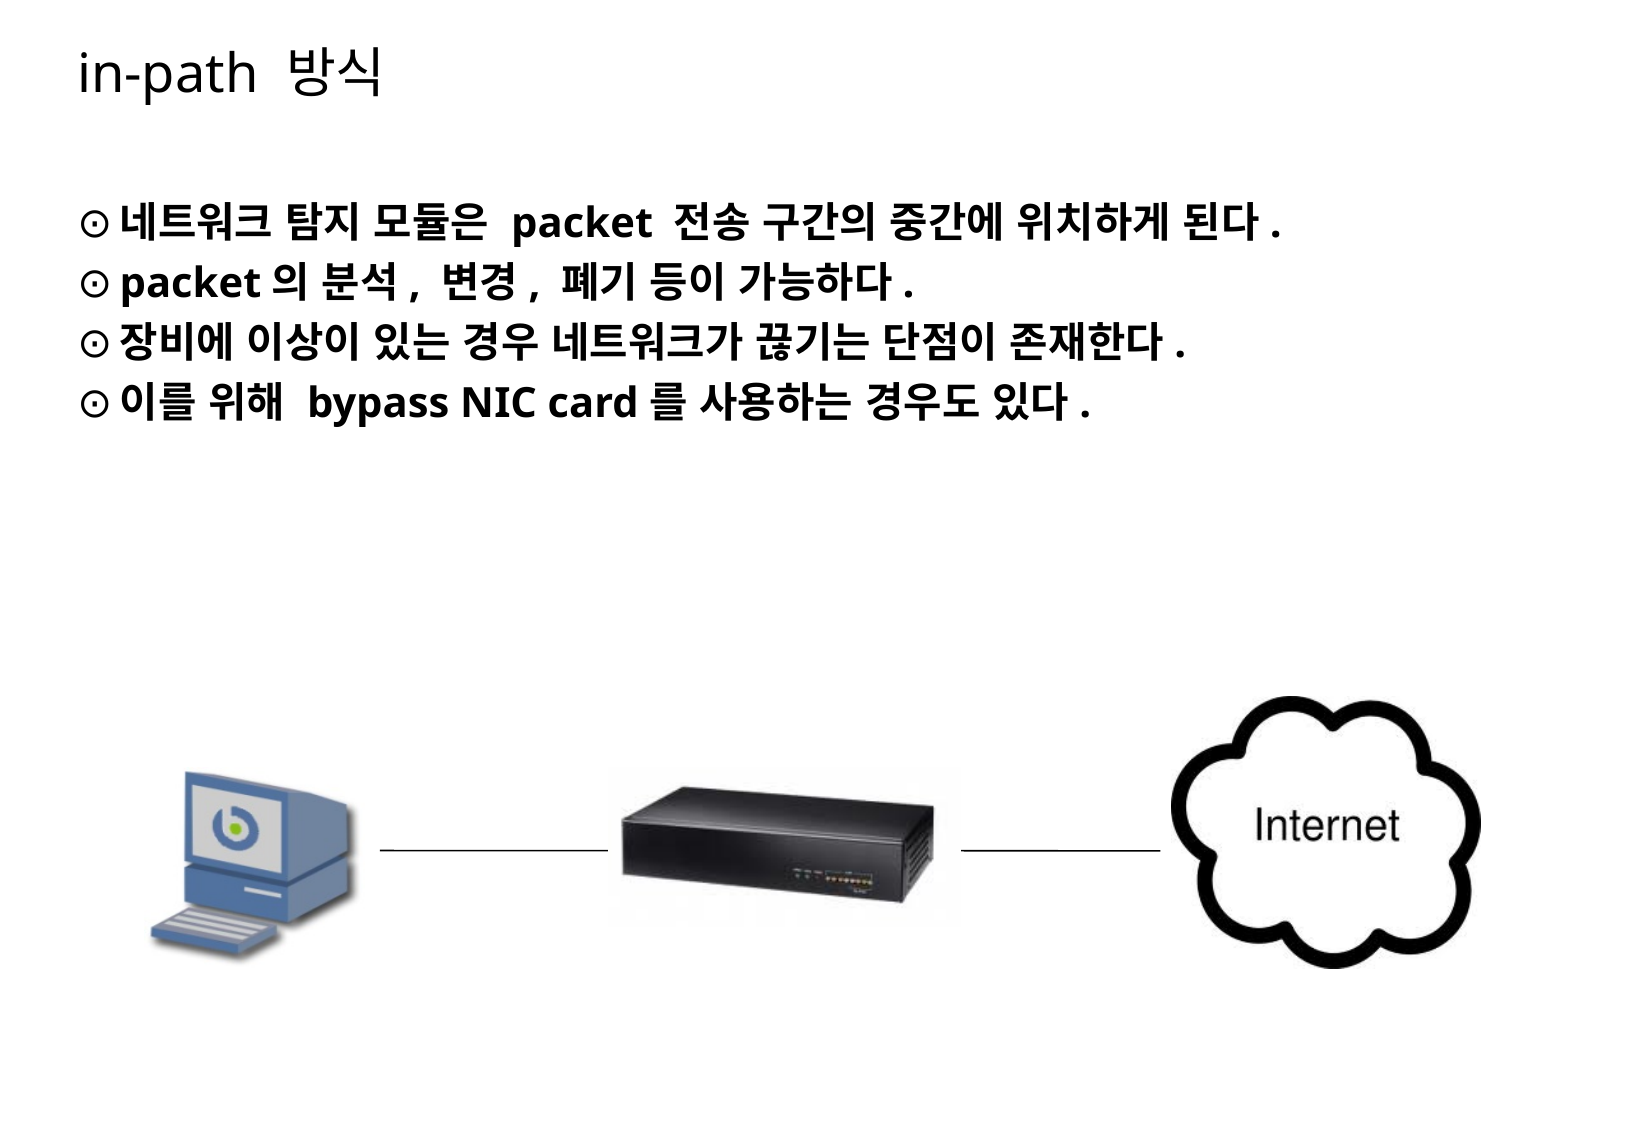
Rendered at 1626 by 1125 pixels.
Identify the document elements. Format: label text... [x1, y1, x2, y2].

text_box in-path 방식 [62, 30, 1593, 106]
picture [608, 767, 961, 928]
picture [144, 767, 365, 969]
text_box 네트워크 탐지 모듈은 packet 전송 구간의 중간에 위치하게 된다. packet의 분석, 변경, 폐기 등이 가능하다. 장비에 이상이 있는 경우 네트워크가 끊기는 단점이 존재한다. 이를 위해 bypass NIC card를 사용하는 경우도 있다. [62, 178, 1593, 488]
picture [1171, 696, 1481, 969]
